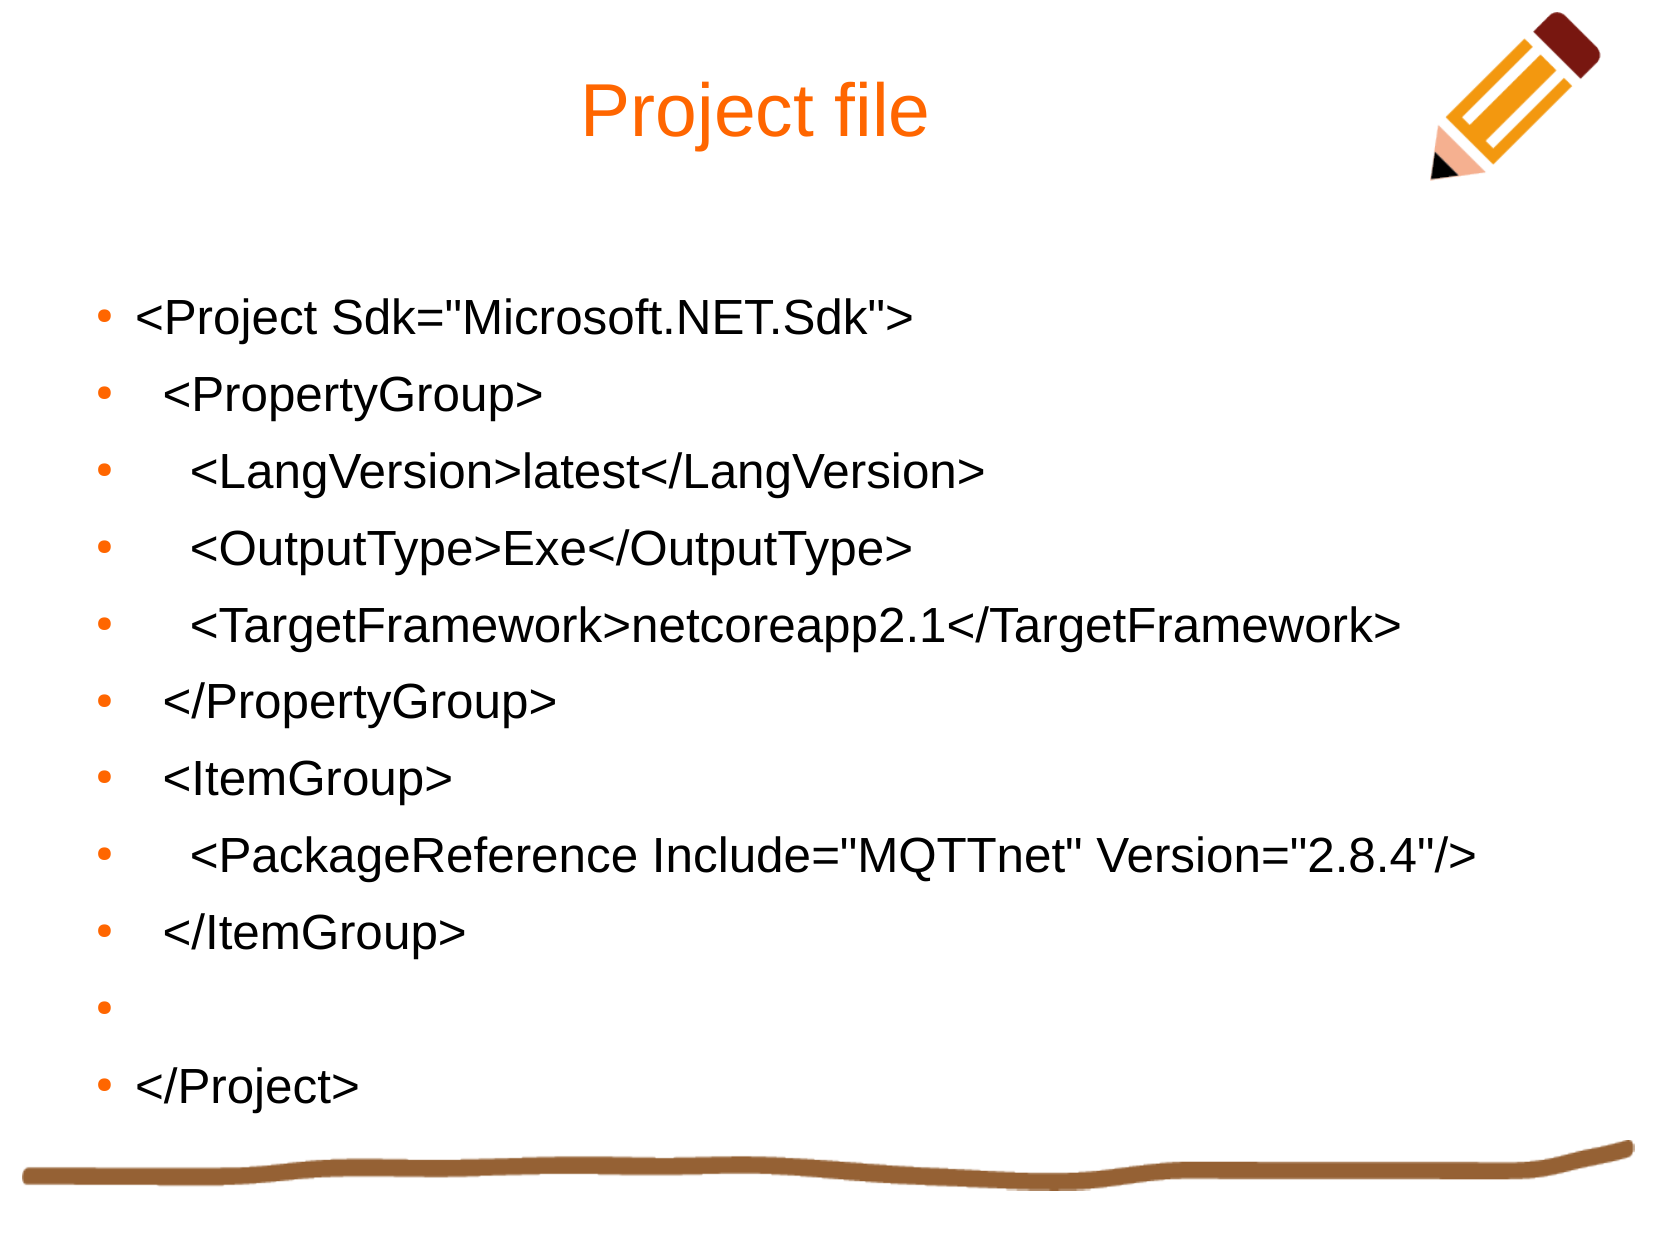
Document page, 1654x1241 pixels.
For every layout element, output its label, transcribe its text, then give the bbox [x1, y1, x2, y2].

title Project file [82, 49, 1430, 172]
list <Project Sdk="Microsoft.NET.Sdk"> <PropertyGroup> <LangVersion>latest</LangVersion> <OutputType>Exe</OutputType> <TargetFramework>netcoreapp2.1</TargetFramework> </PropertyGroup> <ItemGroup> <PackageReference Include="MQTTnet" Version="2.8.4"/> </ItemGroup> </Project> [82, 290, 1571, 1122]
picture [1430, 12, 1601, 181]
picture [22, 1140, 1635, 1191]
